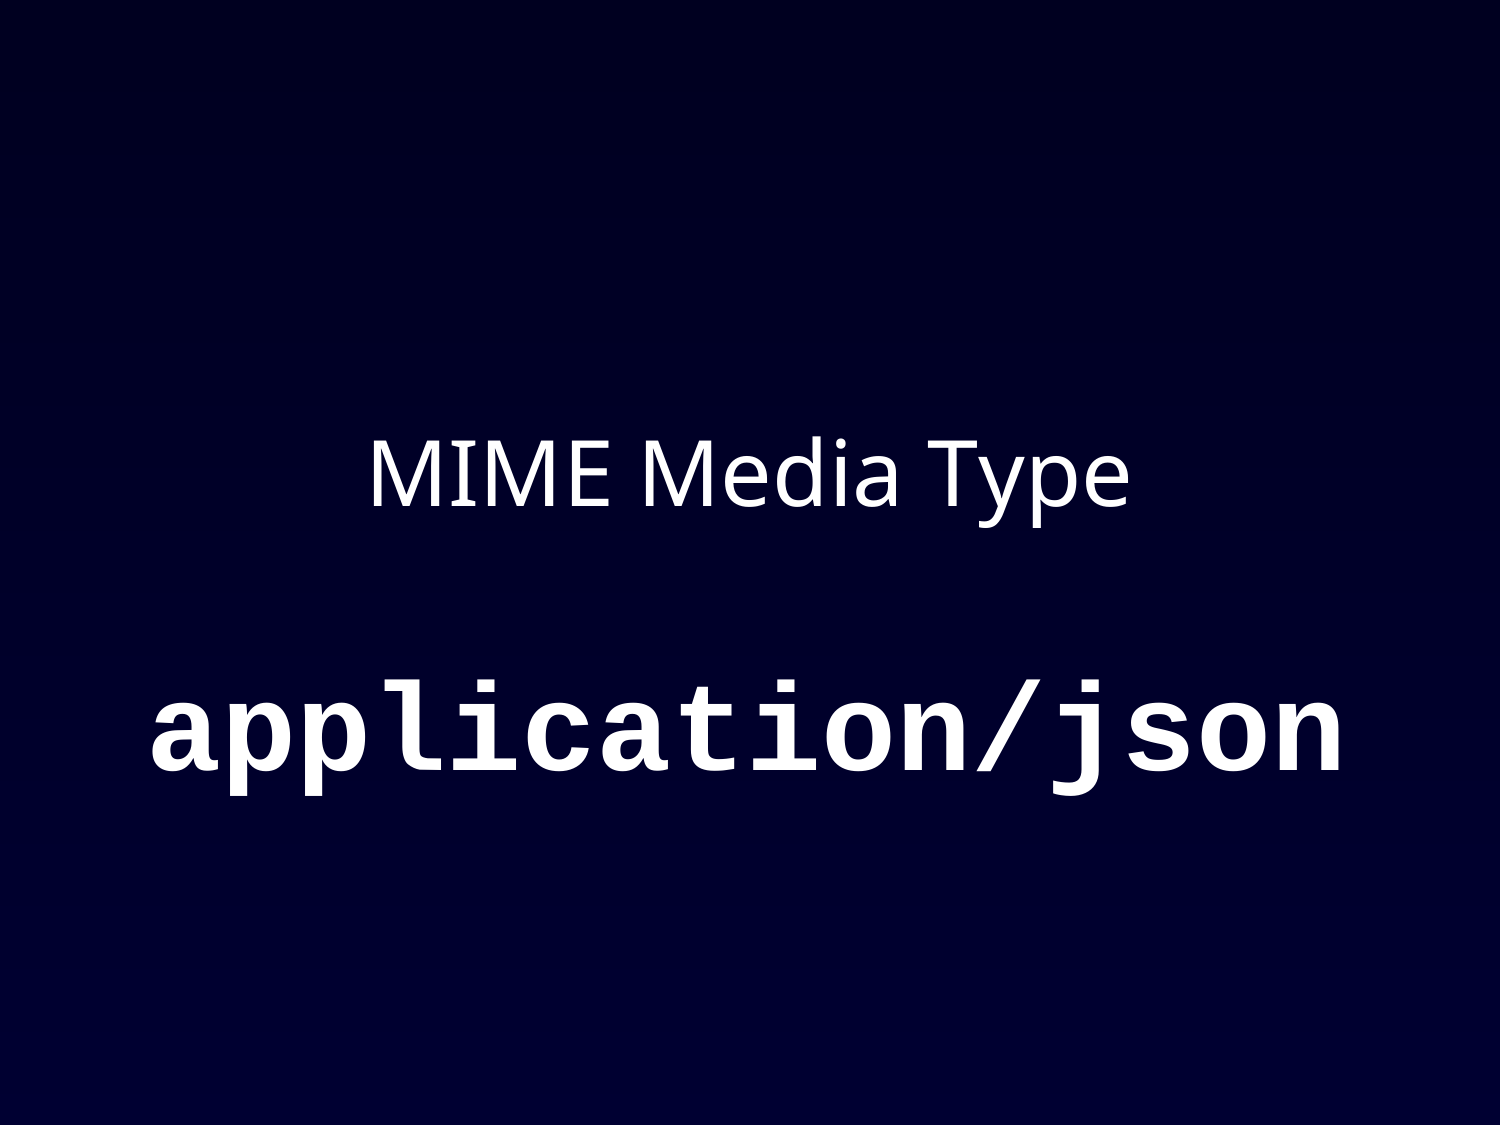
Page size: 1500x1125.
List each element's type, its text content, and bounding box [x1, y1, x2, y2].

subtitle application/json [56, 637, 1437, 925]
title MIME Media Type [112, 349, 1388, 591]
